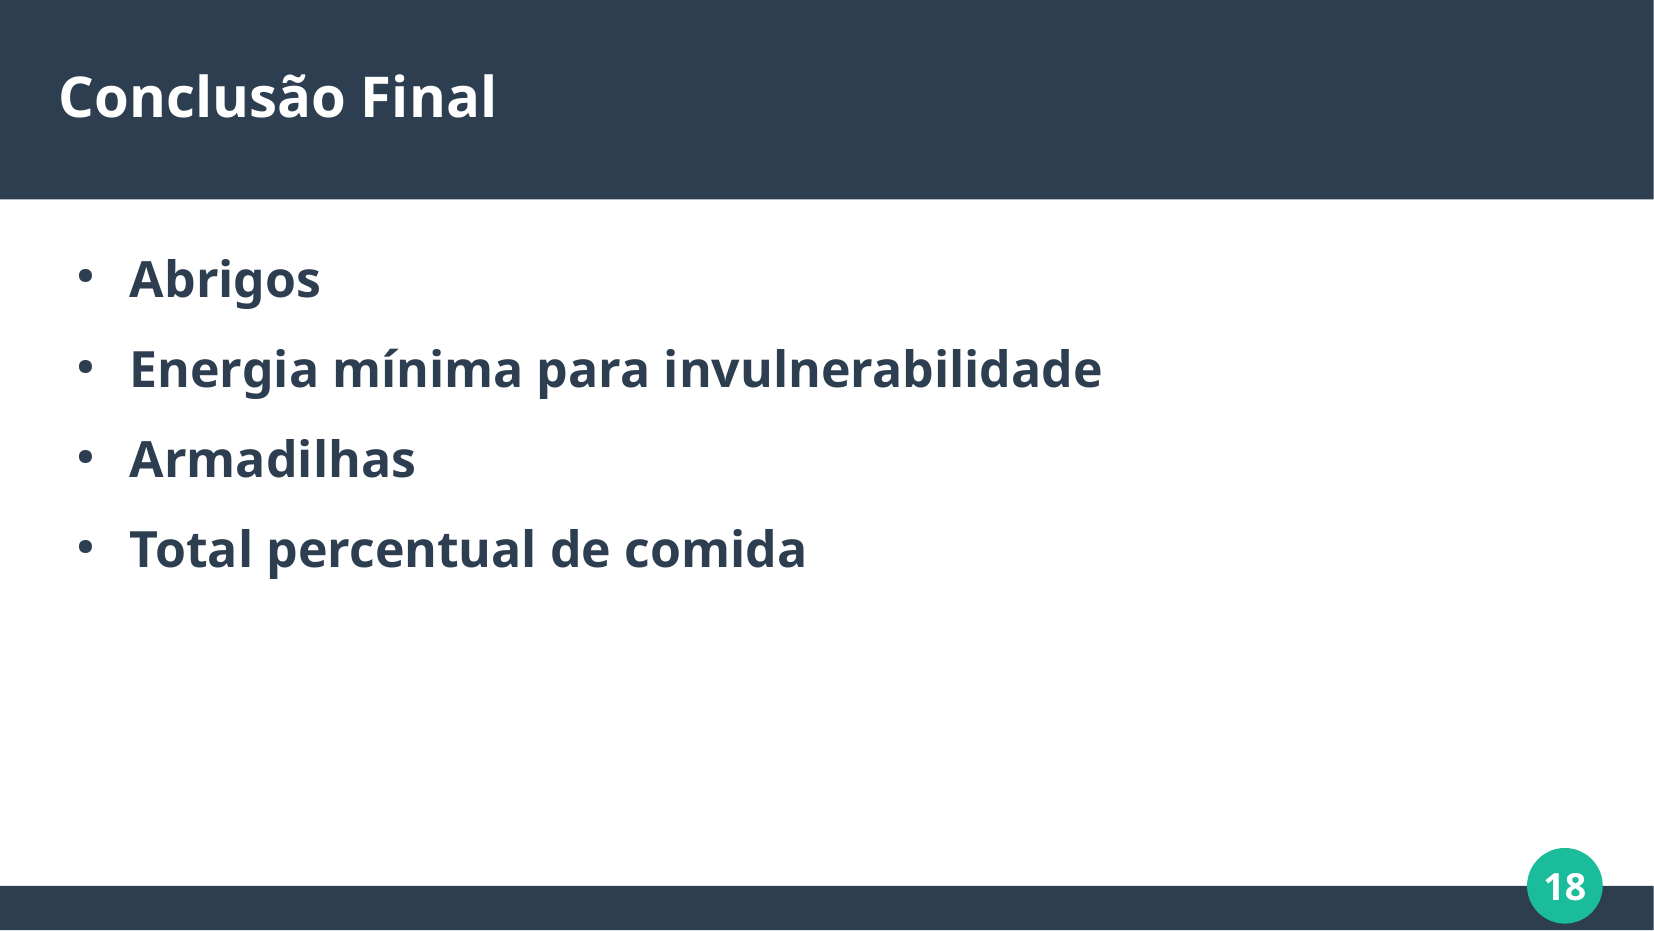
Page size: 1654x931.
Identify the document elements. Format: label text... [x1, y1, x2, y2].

list Abrigos Energia mínima para invulnerabilidade Armadilhas Total percentual de comida [58, 243, 1595, 864]
title Conclusão Final [58, 36, 1595, 155]
